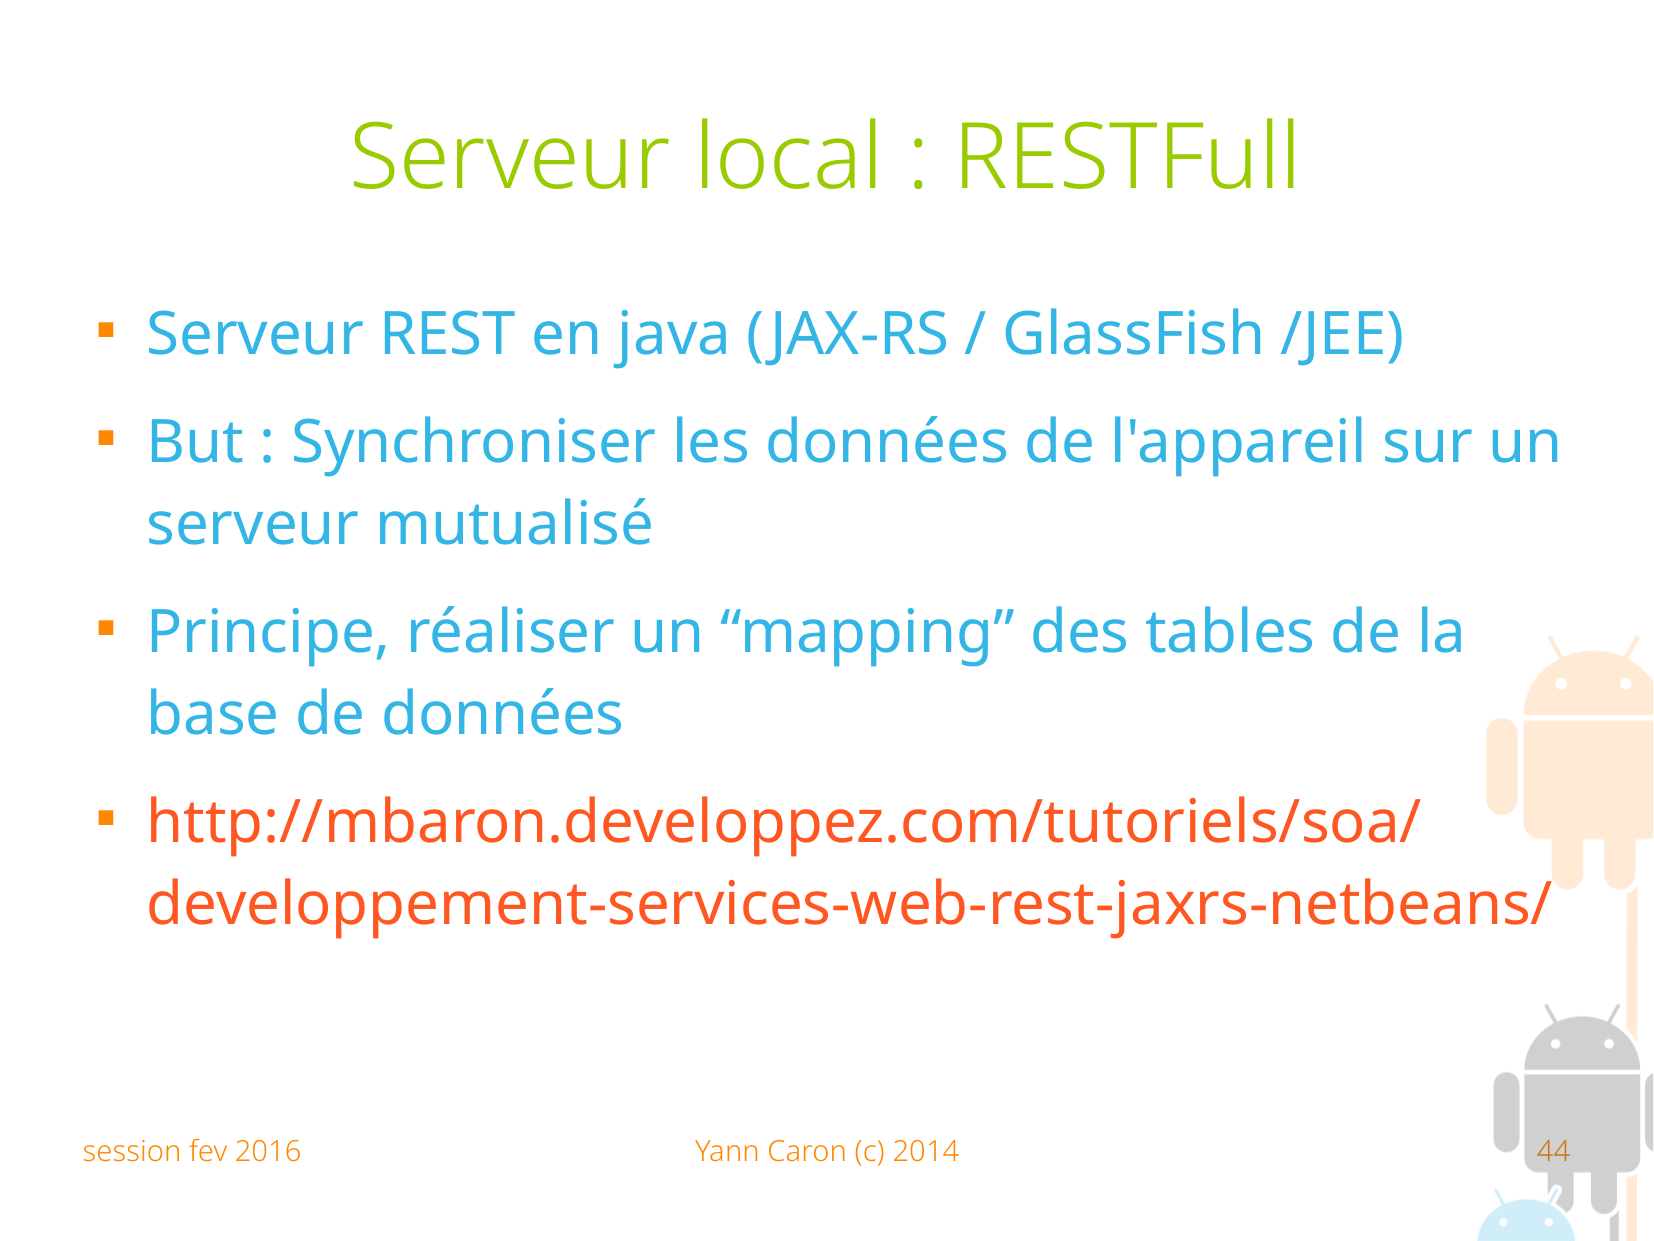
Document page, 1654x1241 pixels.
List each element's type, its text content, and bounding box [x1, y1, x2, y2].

list Serveur REST en java (JAX-RS / GlassFish /JEE) But : Synchroniser les données de l'appareil sur un serveur mutualisé Principe, réaliser un “mapping” des tables de la base de données http://mbaron.developpez.com/tutoriels/soa/developpement-services-web-rest-jaxrs-netbeans/ [82, 290, 1571, 1010]
picture [240, 423, 1654, 1241]
title Serveur local : RESTFull [82, 49, 1571, 257]
